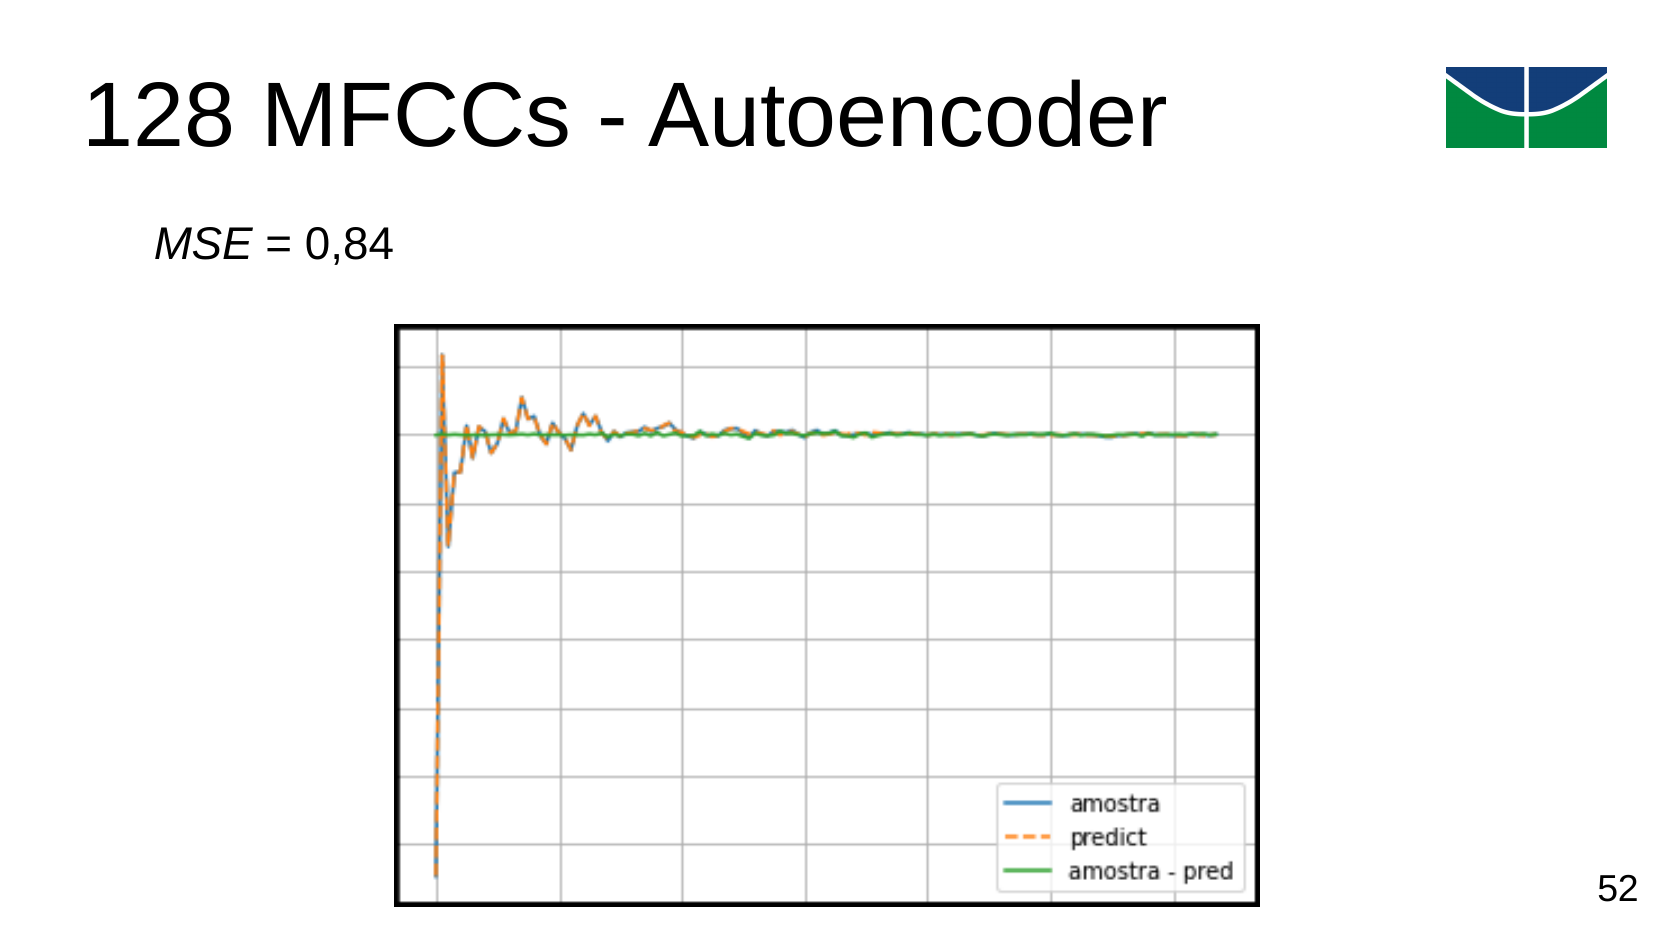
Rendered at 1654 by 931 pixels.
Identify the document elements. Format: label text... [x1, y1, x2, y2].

text_box <number> [1024, 860, 1654, 931]
picture [1571, 67, 1607, 148]
list MSE = 0,84 [82, 217, 1571, 758]
title 128 MFCCs - Autoencoder [82, 37, 1571, 193]
picture [394, 324, 1260, 907]
